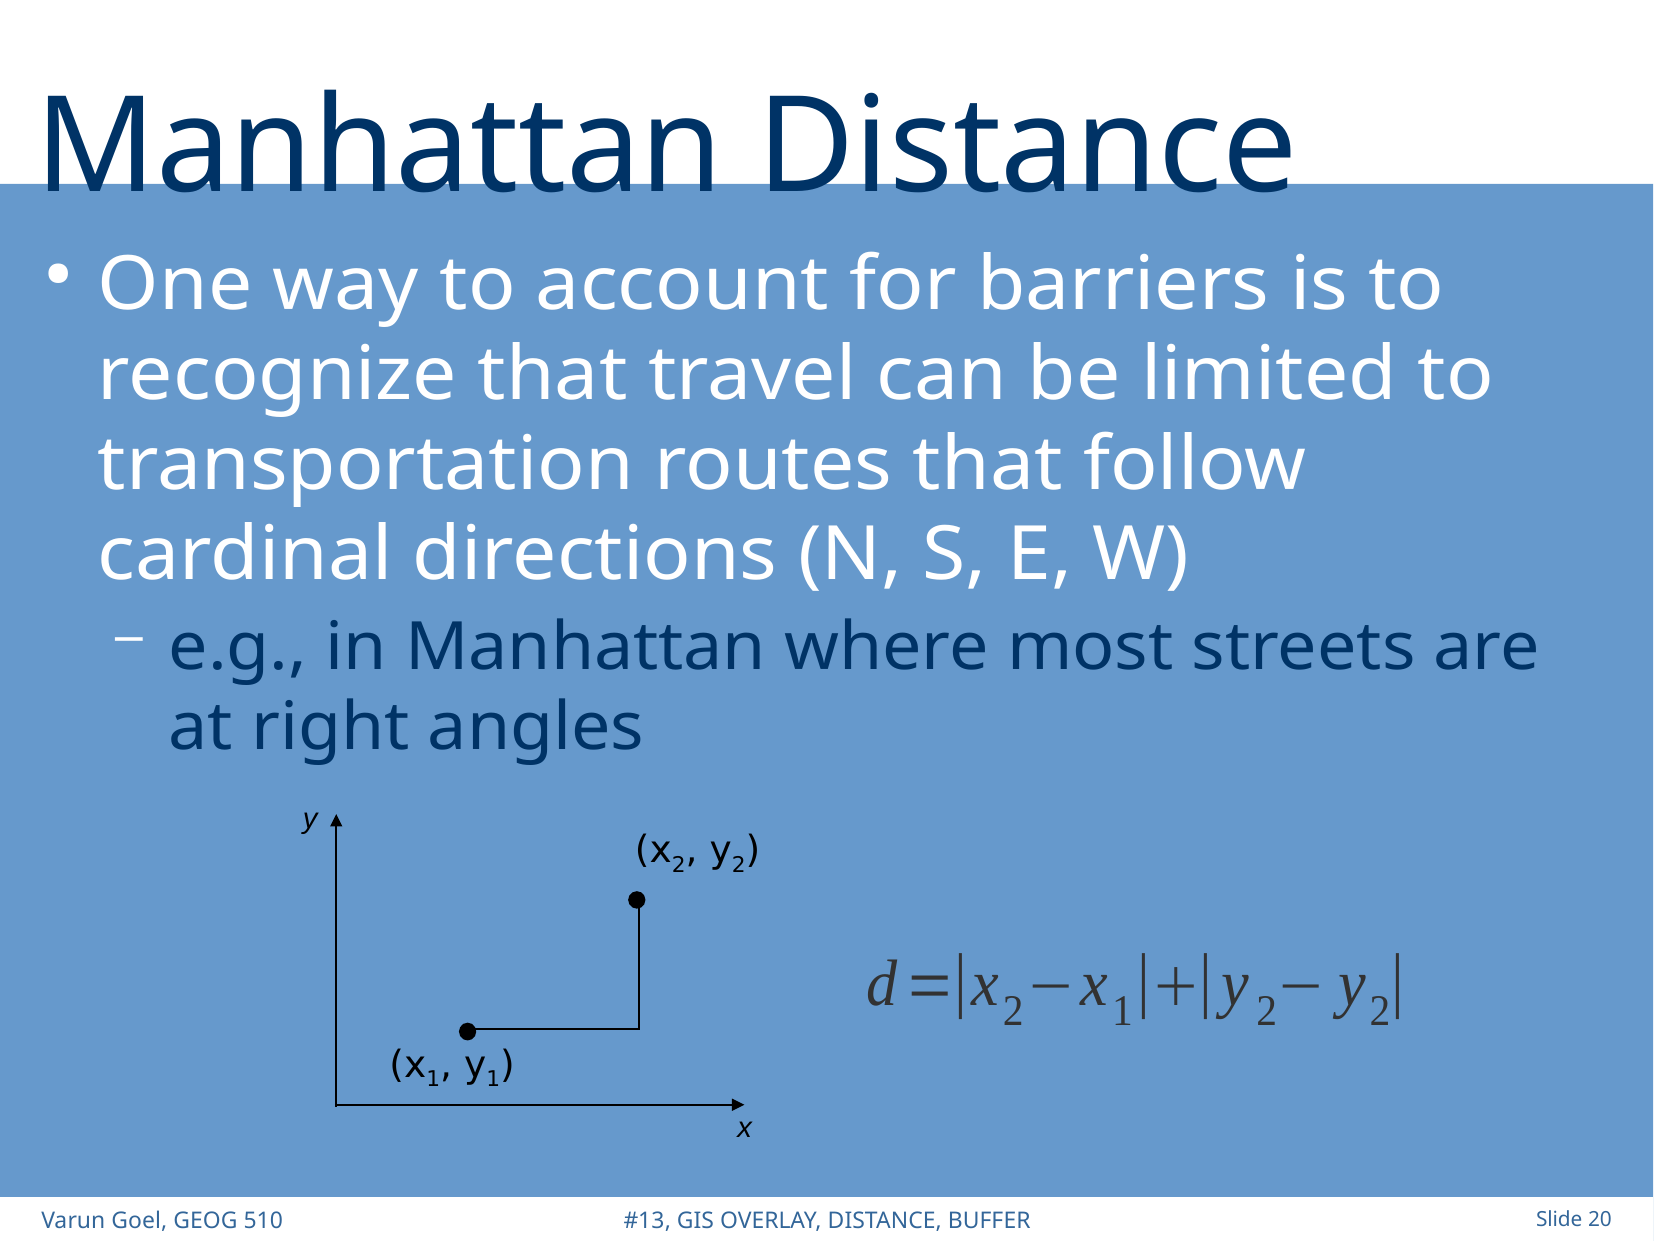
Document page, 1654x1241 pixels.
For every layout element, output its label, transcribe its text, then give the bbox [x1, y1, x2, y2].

list One way to account for barriers is to recognize that travel can be limited to transportation routes that follow cardinal directions (N, S, E, W) e.g., in Manhattan where most streets are at right angles [26, 237, 1601, 1156]
chart [850, 947, 1427, 1035]
text_box (x1, y1) [339, 1031, 530, 1099]
text_box [628, 891, 645, 908]
text_box [459, 1023, 476, 1031]
text_box x [687, 1101, 767, 1152]
text_box y [252, 791, 333, 843]
text_box (x2, y2) [584, 817, 776, 885]
title Manhattan Distance [35, 35, 1573, 237]
